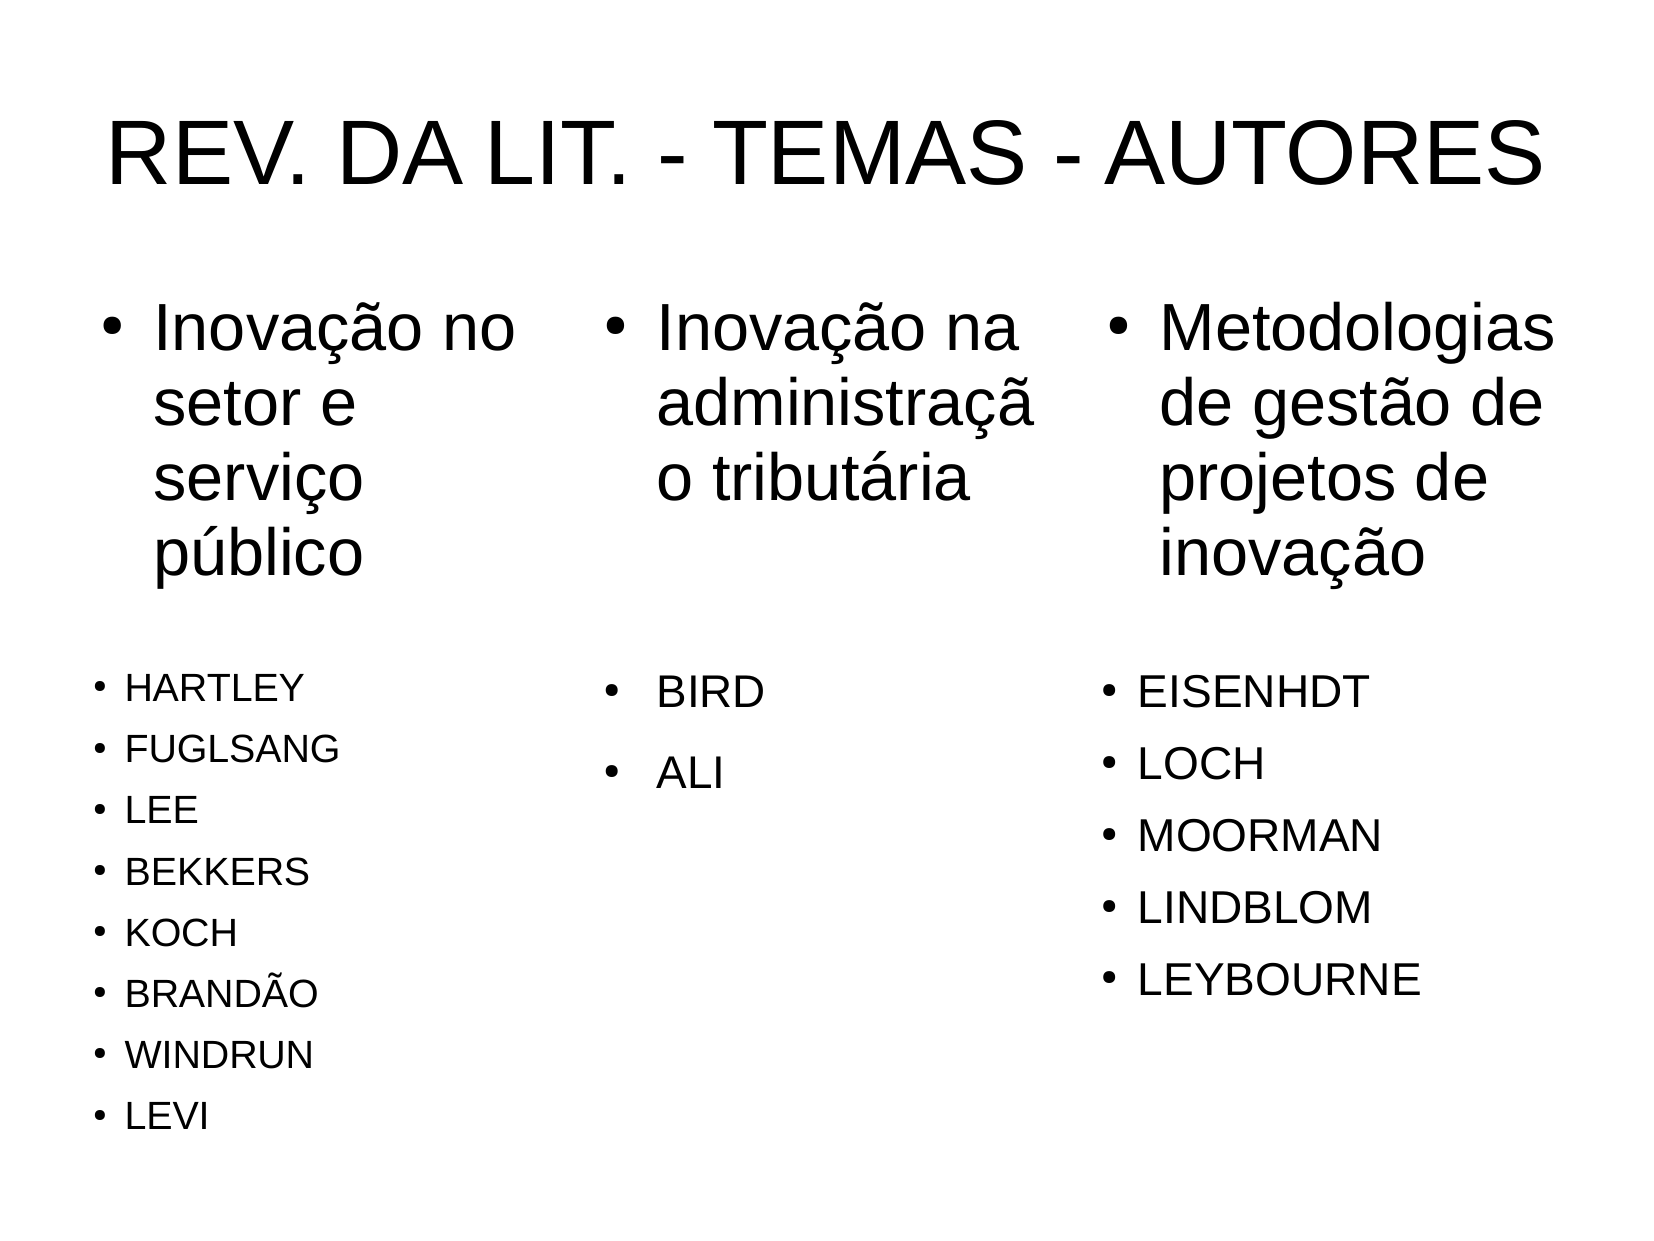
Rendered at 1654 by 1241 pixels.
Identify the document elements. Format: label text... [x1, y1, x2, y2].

list EISENHDT LOCH MOORMAN LINDBLOM LEYBOURNE [1088, 665, 1569, 1009]
list Metodologias de gestão de projetos de inovação [1088, 290, 1569, 634]
list HARTLEY FUGLSANG LEE BEKKERS KOCH BRANDÃO WINDRUN LEVI [82, 665, 562, 1146]
list Inovação na administração tributária [585, 290, 1065, 634]
list BIRD ALI [585, 665, 1065, 1111]
title REV. DA LIT. - TEMAS - AUTORES [82, 49, 1571, 257]
list Inovação no setor e serviço público [82, 290, 562, 634]
